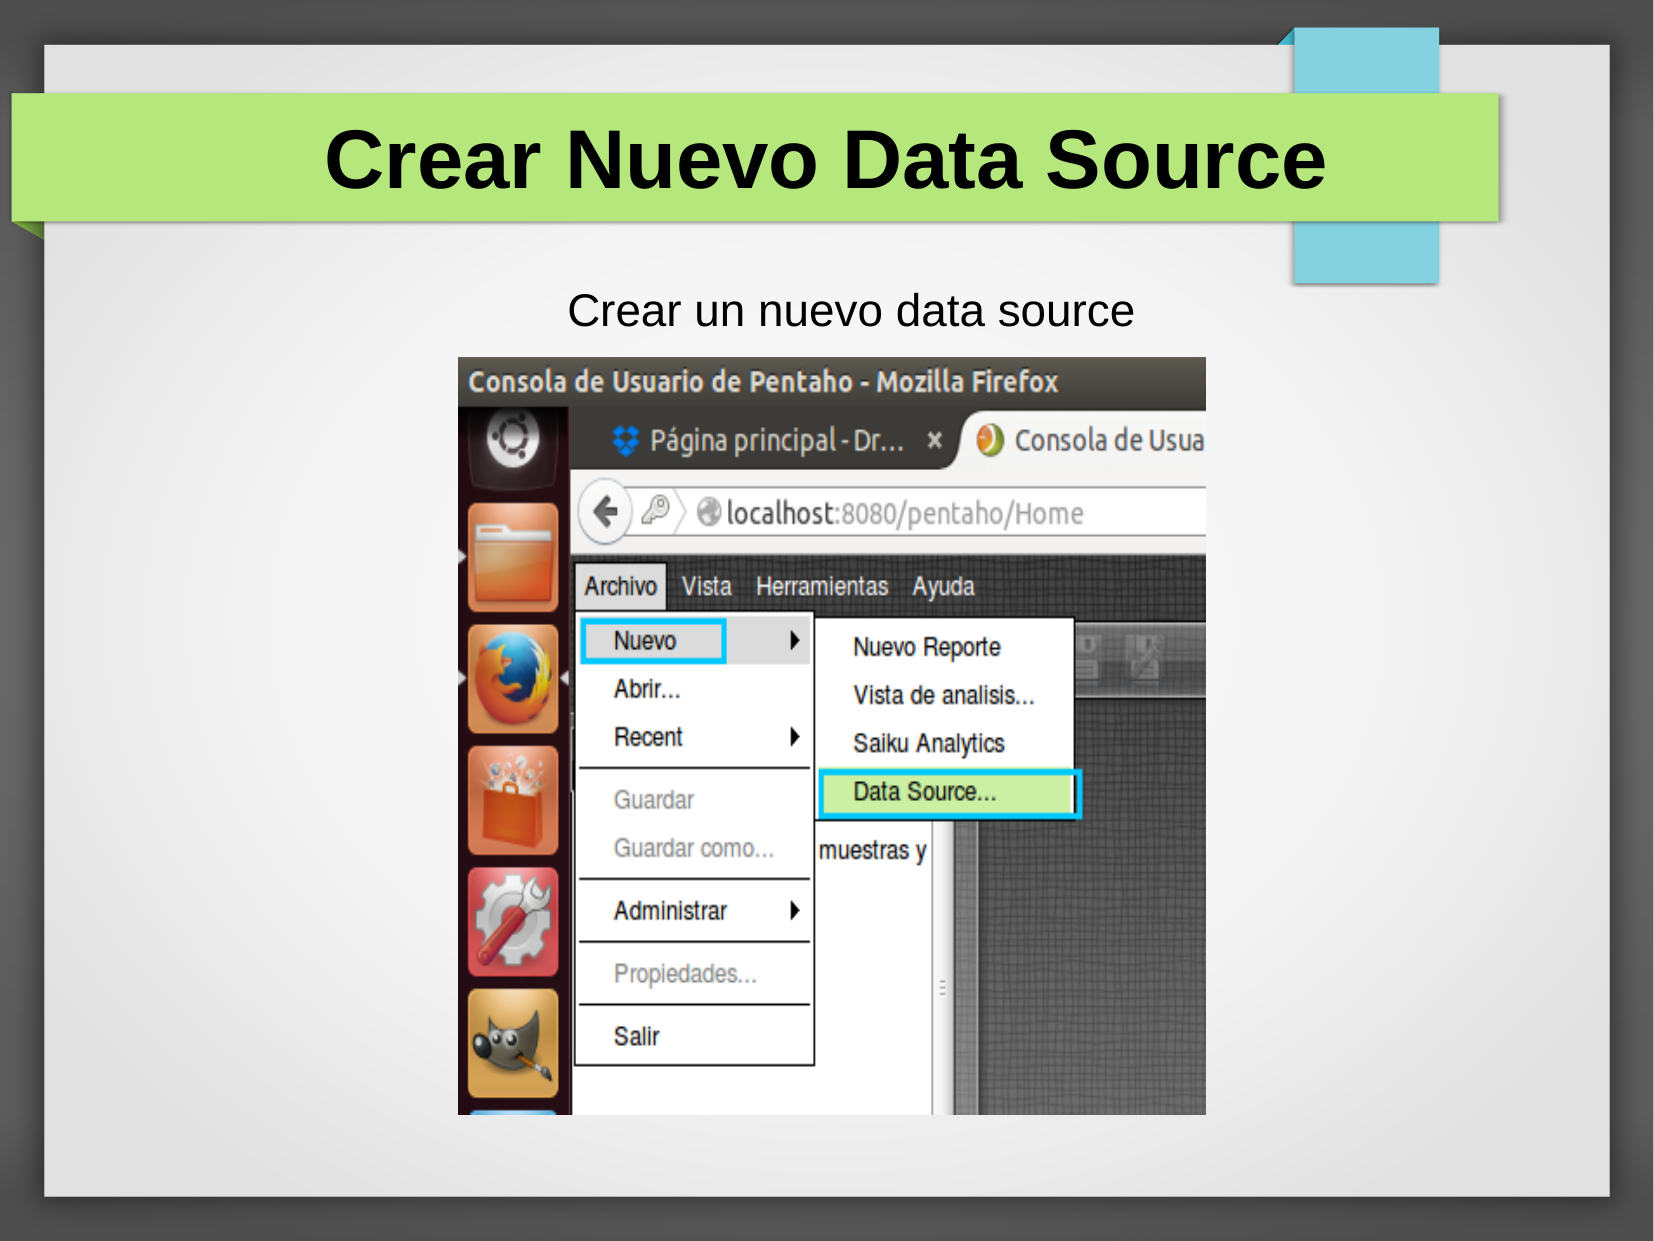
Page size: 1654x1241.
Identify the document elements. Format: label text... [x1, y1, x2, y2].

text_box Crear un nuevo data source [552, 278, 1151, 345]
picture [0, 0, 1654, 1241]
title Crear Nuevo Data Source [70, 106, 1583, 213]
